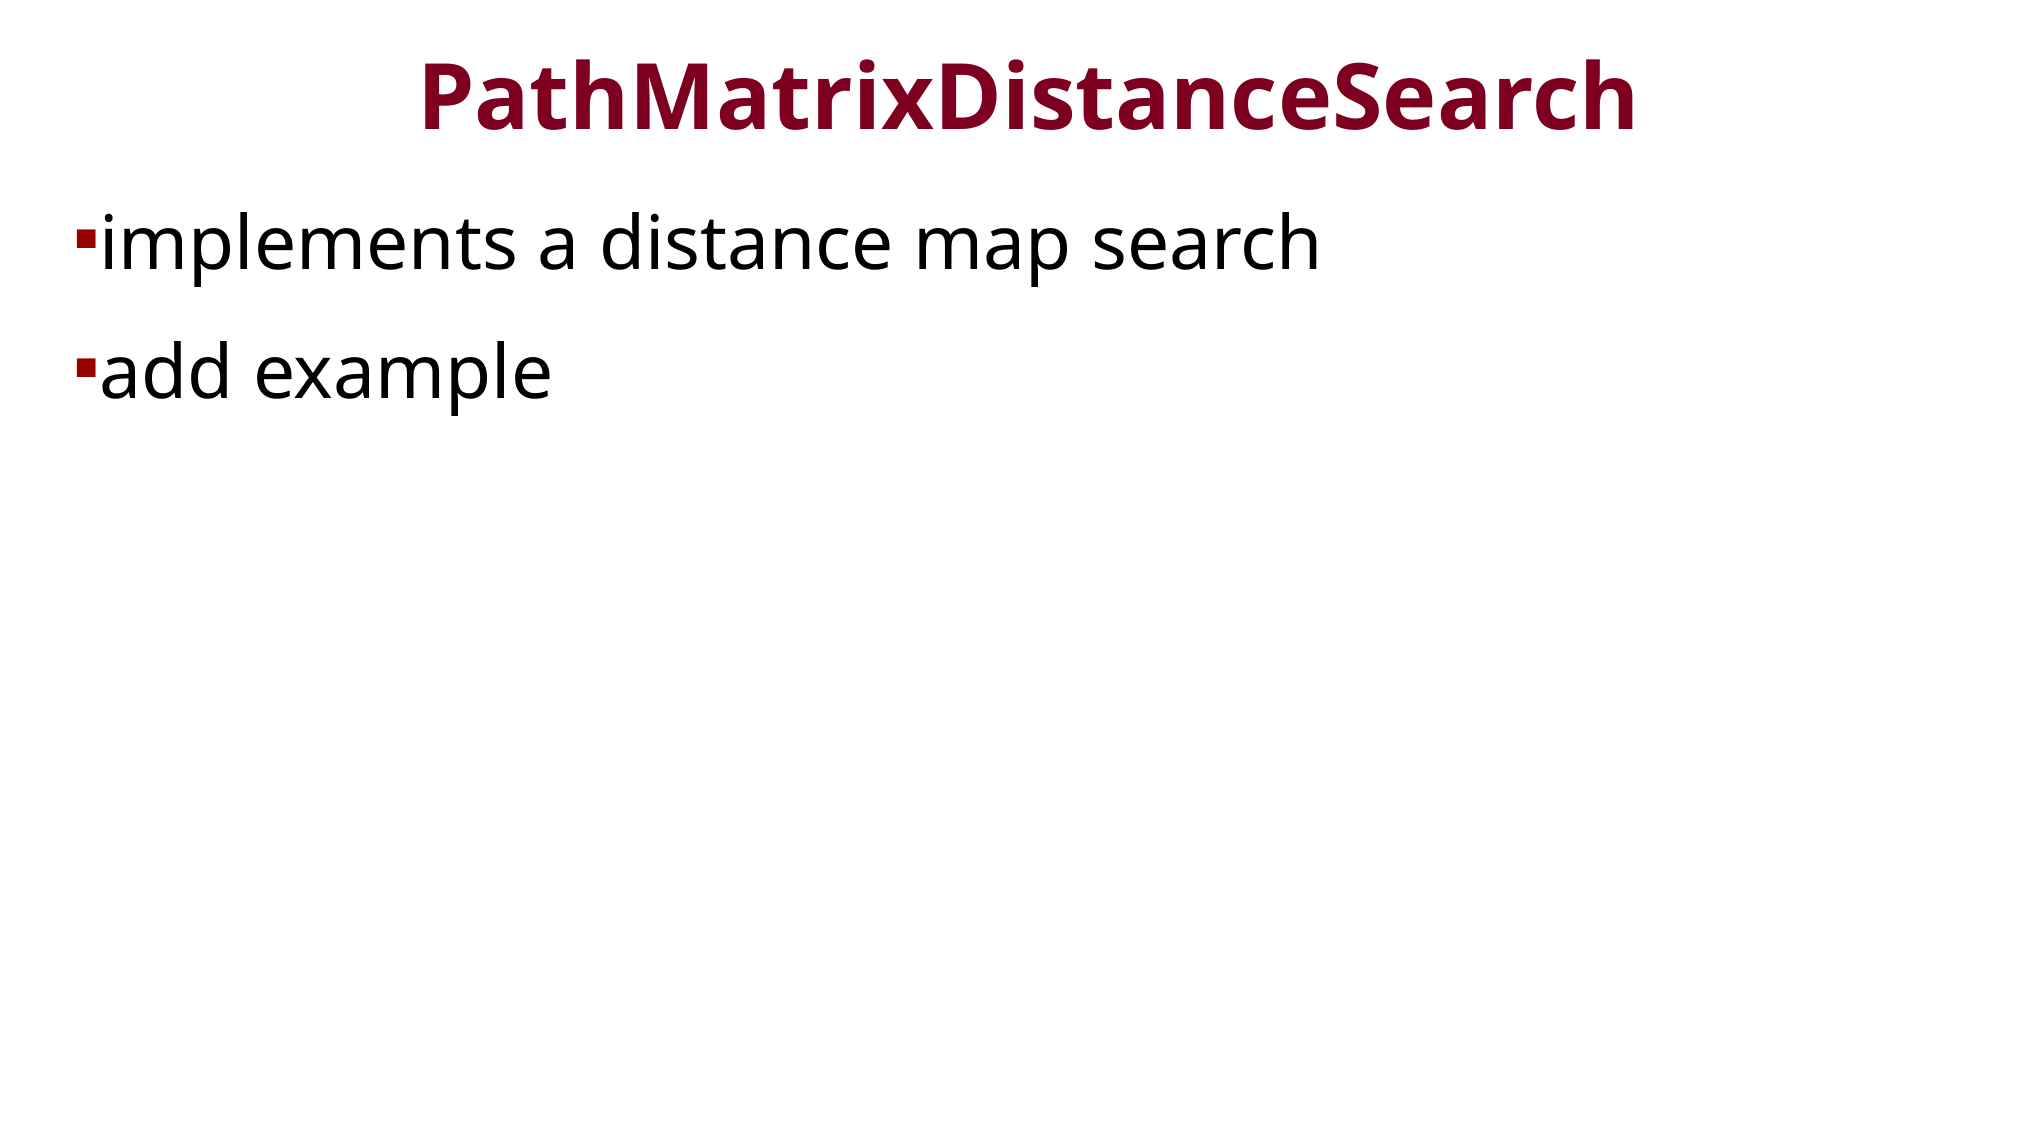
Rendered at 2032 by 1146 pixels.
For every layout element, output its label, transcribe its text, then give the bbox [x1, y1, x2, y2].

title PathMatrixDistanceSearch [37, 10, 2020, 178]
list implements a distance map search add example [59, 188, 1985, 1111]
